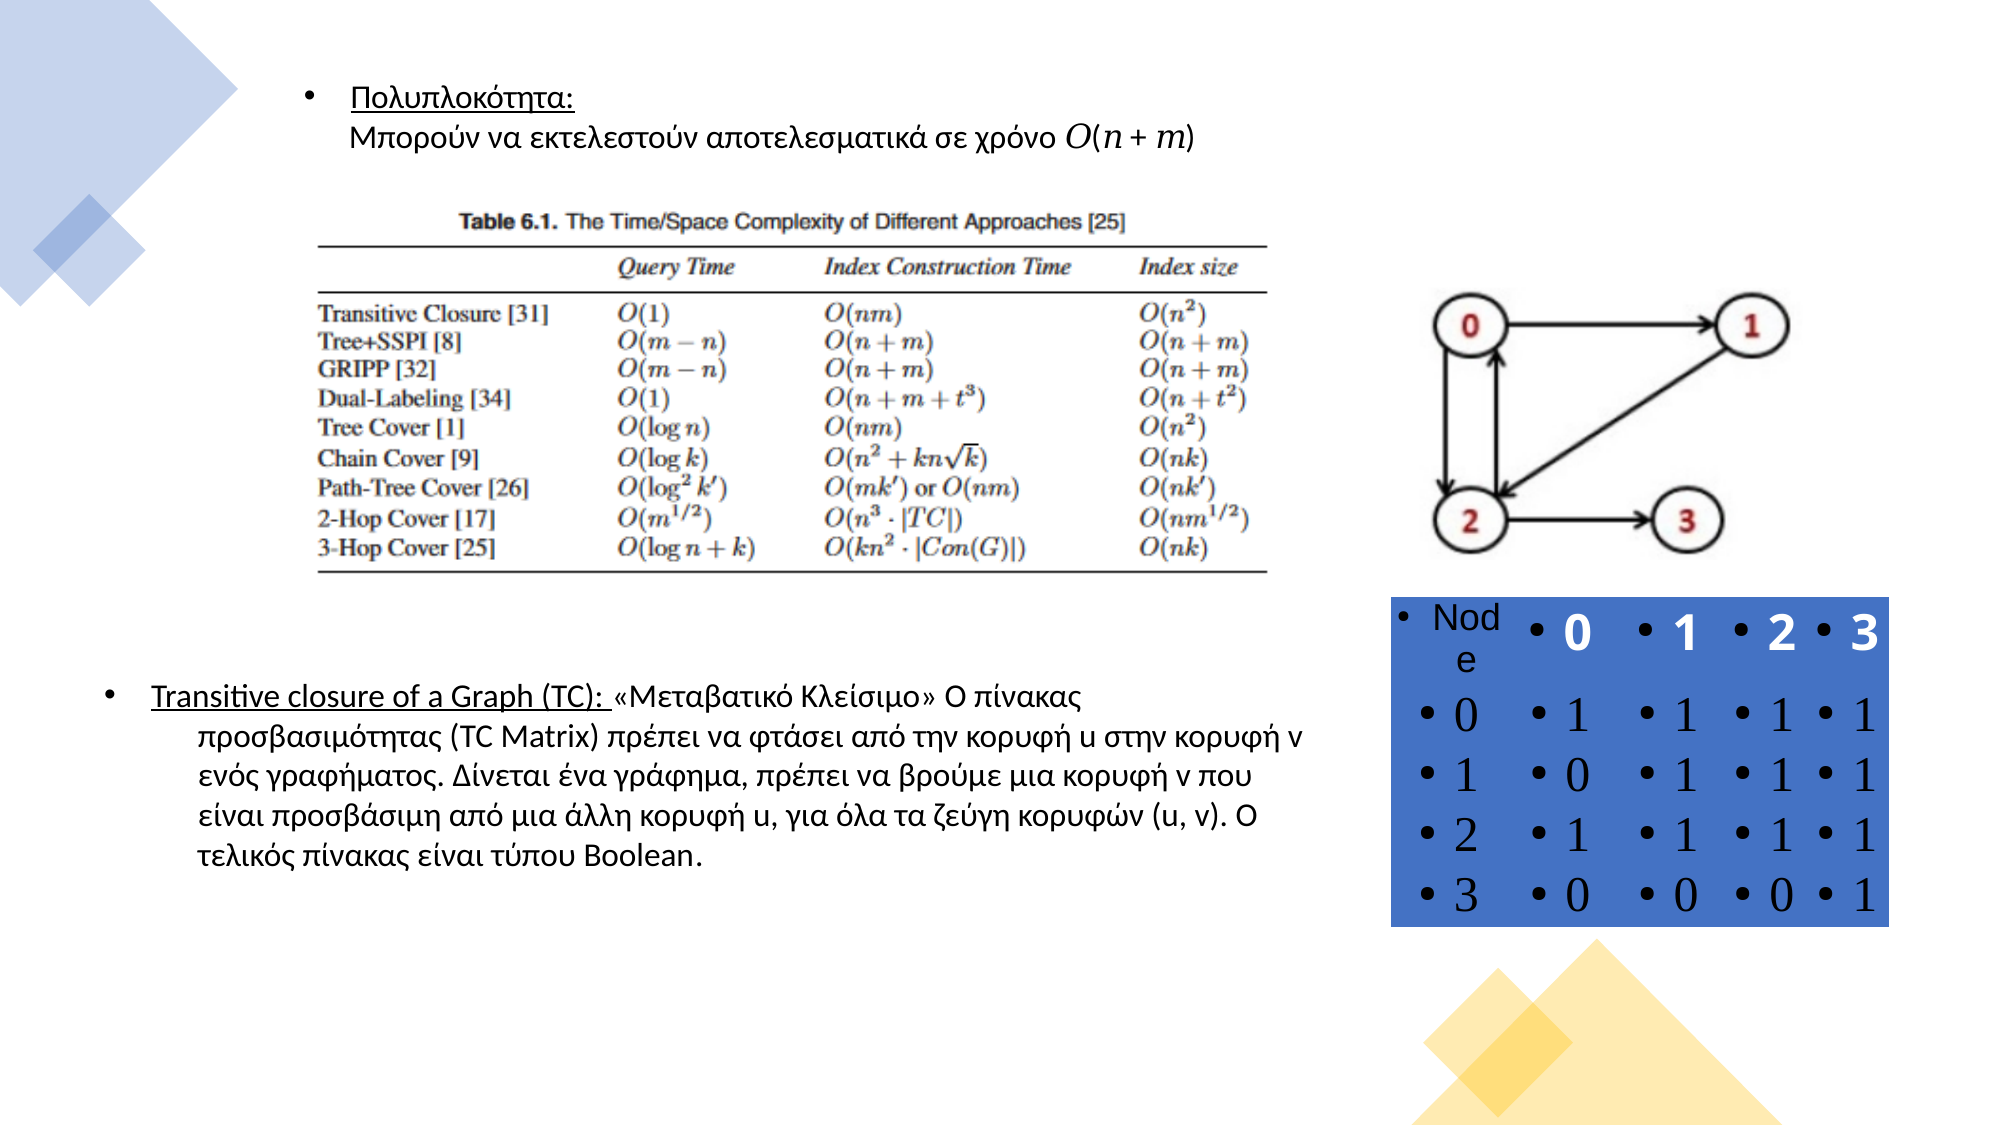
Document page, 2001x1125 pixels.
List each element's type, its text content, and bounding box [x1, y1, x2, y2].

text_box Πολυπλοκότητα: Μπορούν να εκτελεστούν αποτελεσματικά σε χρόνο 𝑂(𝑛 + 𝑚) [288, 68, 1439, 164]
table_cell 0 [1391, 687, 1507, 747]
table_cell 1 [1723, 687, 1805, 747]
table_header 3 [1805, 597, 1889, 687]
table_header 2 [1723, 597, 1805, 687]
picture [288, 193, 1298, 598]
table_cell 1 [1507, 807, 1614, 867]
table_cell 1 [1614, 807, 1723, 867]
table_cell 0 [1614, 867, 1723, 927]
table_header Node [1391, 597, 1507, 687]
table_cell 1 [1805, 867, 1889, 927]
text_box [0, 0, 2000, 1125]
picture [1391, 287, 1803, 560]
table_cell 3 [1391, 867, 1507, 927]
table_cell 1 [1507, 687, 1614, 747]
table_header 1 [1614, 597, 1723, 687]
table_cell 1 [1723, 807, 1805, 867]
table_cell 0 [1507, 867, 1614, 927]
text_box Transitive closure of a Graph (TC): «Μεταβατικό Κλείσιμο» Ο πίνακας προσβασιμότητας (TC Matrix) πρέπει να φτάσει από την κορυφή u στην κορυφή v ενός γραφήματος. Δίνεται ένα γράφημα, πρέπει να βρούμε μια κορυφή v που είναι προσβάσιμη από μια άλλη κορυφή u, για όλα τα ζεύγη κορυφών (u, v). Ο τελικός πίνακας είναι τύπου Boolean. [89, 666, 1344, 884]
table_cell 1 [1723, 747, 1805, 807]
table_cell 1 [1805, 687, 1889, 747]
table_cell 1 [1614, 747, 1723, 807]
table_cell 1 [1805, 747, 1889, 807]
table_cell 1 [1805, 807, 1889, 867]
table_cell 2 [1391, 807, 1507, 867]
table_cell 1 [1391, 747, 1507, 807]
table_cell 0 [1507, 747, 1614, 807]
table_cell 1 [1614, 687, 1723, 747]
table_header 0 [1507, 597, 1614, 687]
table_cell 0 [1723, 867, 1805, 927]
